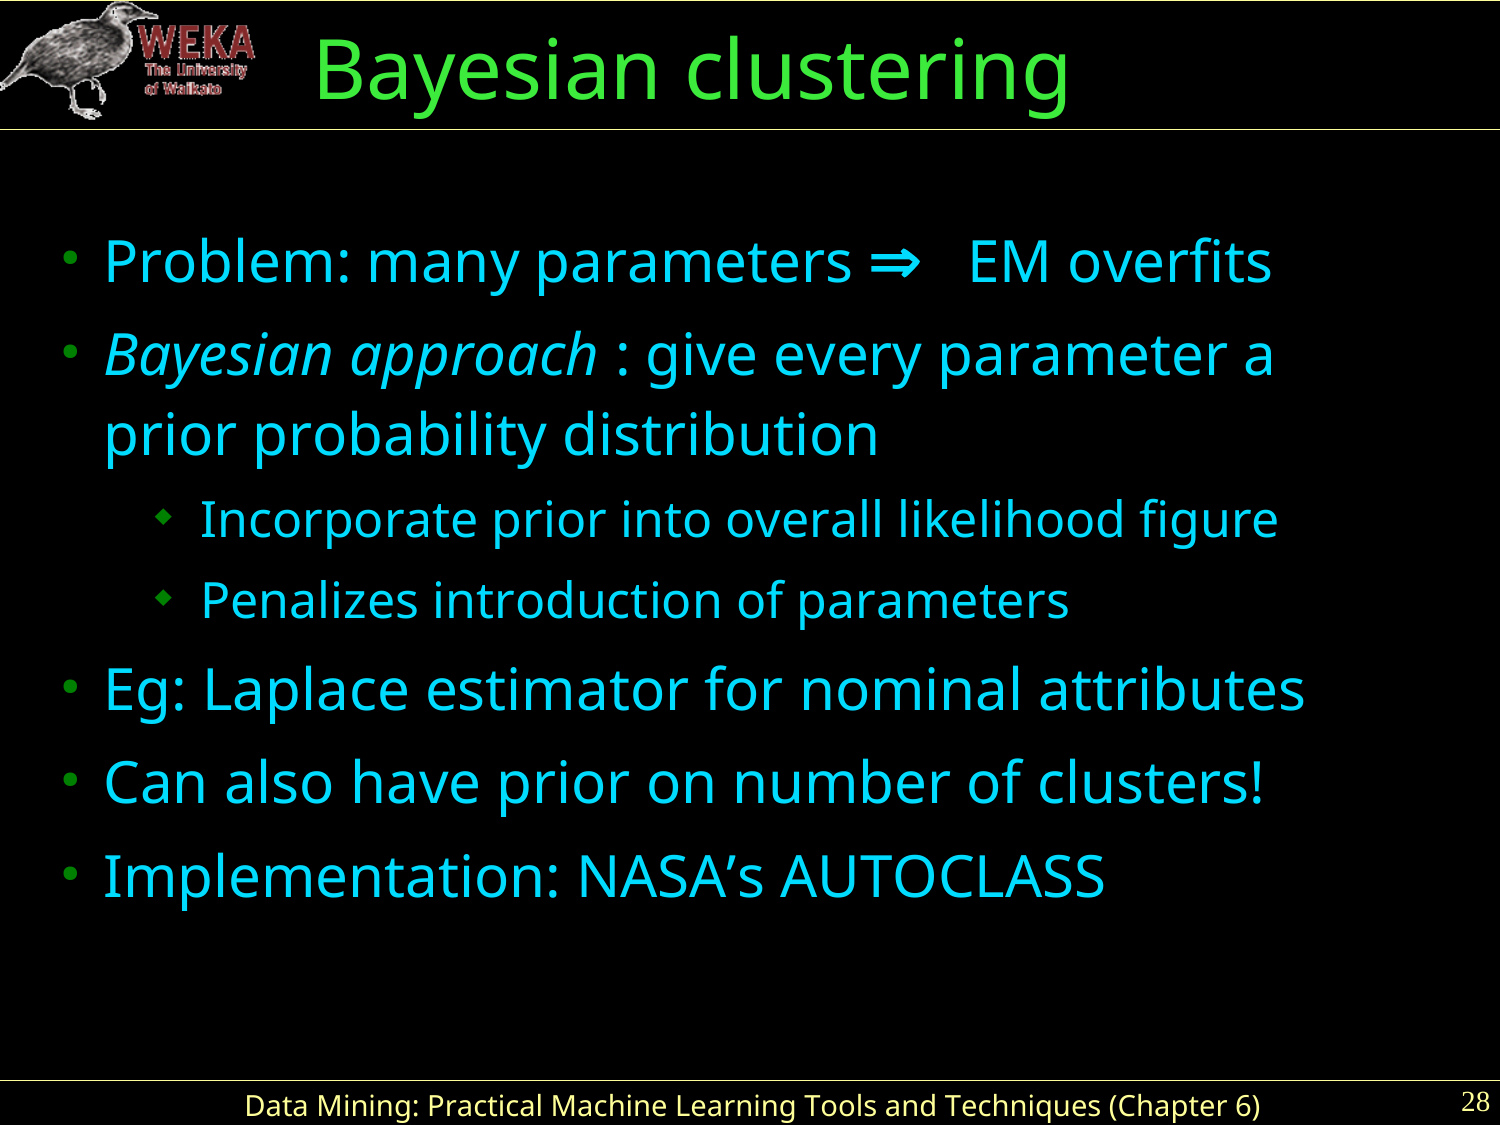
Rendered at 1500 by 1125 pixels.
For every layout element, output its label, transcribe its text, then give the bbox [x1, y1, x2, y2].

list Problem: many parameters  EM overfits Bayesian approach : give every parameter a prior probability distribution Incorporate prior into overall likelihood figure Penalizes introduction of parameters Eg: Laplace estimator for nominal attributes Can also have prior on number of clusters! Implementation: NASA’s AUTOCLASS [46, 212, 1439, 888]
picture [0, 1, 266, 129]
title Bayesian clustering [297, 0, 1500, 148]
